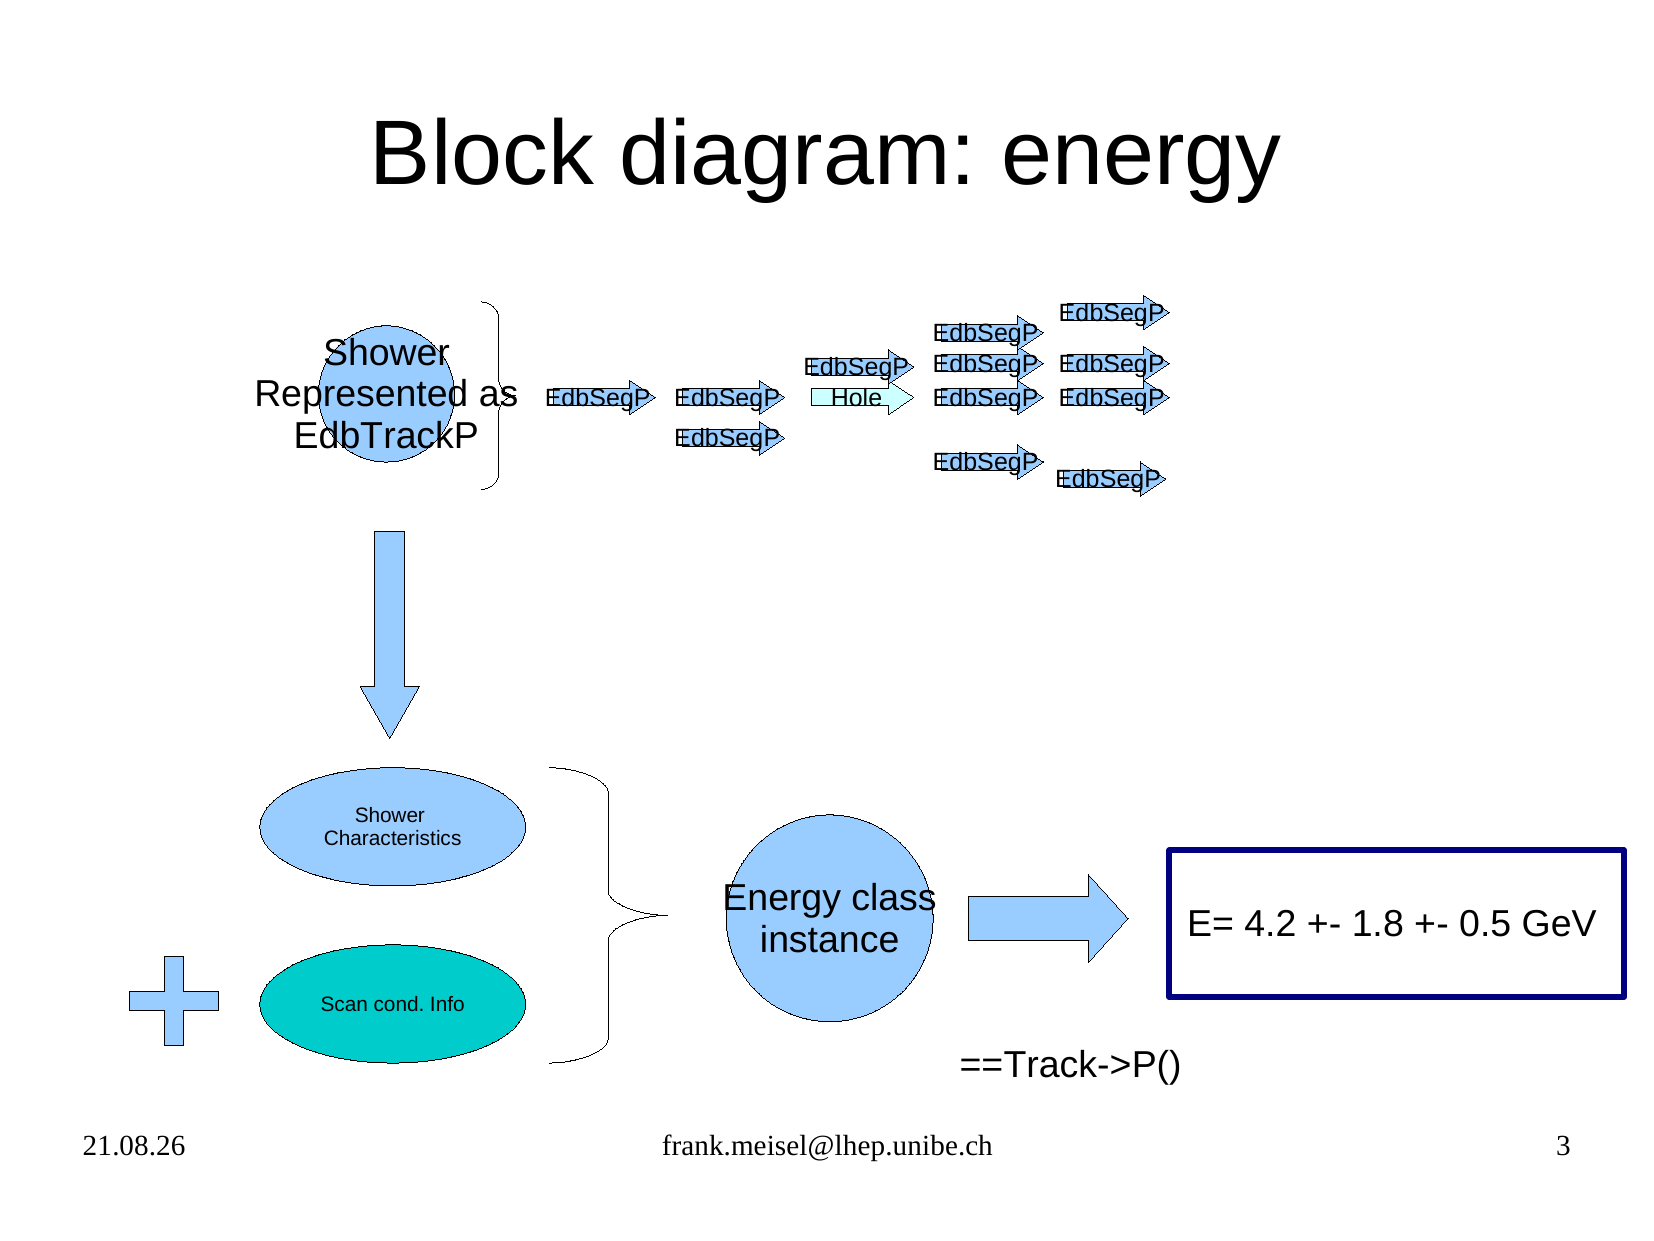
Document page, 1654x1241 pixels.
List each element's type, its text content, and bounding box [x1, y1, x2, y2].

text_box Hole [851, 394, 859, 405]
text_box EdbSegP [1093, 295, 1170, 330]
text_box Shower Represented as EdbTrackP [318, 325, 455, 463]
text_box EdbSegP [1067, 354, 1085, 372]
text_box EdbSegP [1067, 388, 1085, 406]
text_box EdbSegP [941, 354, 959, 372]
text_box [968, 874, 1129, 963]
text_box EdbSegP [708, 380, 785, 415]
text_box EdbSegP [941, 444, 1044, 480]
text_box EdbSegP [1063, 461, 1166, 497]
text_box Hole [866, 382, 914, 415]
text_box EdbSegP [941, 315, 1044, 350]
text_box ==Track->P() [944, 1035, 1329, 1131]
text_box EdbSegP [1093, 381, 1170, 415]
text_box EdbSegP [553, 388, 571, 406]
text_box Scan cond. Info [259, 944, 526, 1064]
text_box EdbSegP [941, 388, 959, 406]
text_box Hole [811, 388, 864, 406]
text_box [360, 531, 420, 739]
text_box [129, 956, 219, 1046]
text_box E= 4.2 +- 1.8 +- 0.5 GeV [1169, 850, 1625, 998]
text_box EdbSegP [967, 381, 1044, 415]
text_box EdbSegP [682, 421, 785, 456]
text_box EdbSegP [579, 380, 656, 415]
text_box EdbSegP [811, 349, 914, 384]
text_box EdbSegP [967, 348, 1044, 381]
text_box EdbSegP [1067, 303, 1085, 321]
text_box Shower Characteristics [259, 767, 526, 886]
text_box EdbSegP [1093, 346, 1170, 381]
text_box Energy class instance [726, 814, 934, 1022]
title Block diagram: energy [82, 49, 1571, 257]
text_box EdbSegP [682, 388, 701, 406]
text_box Hole [834, 398, 844, 406]
